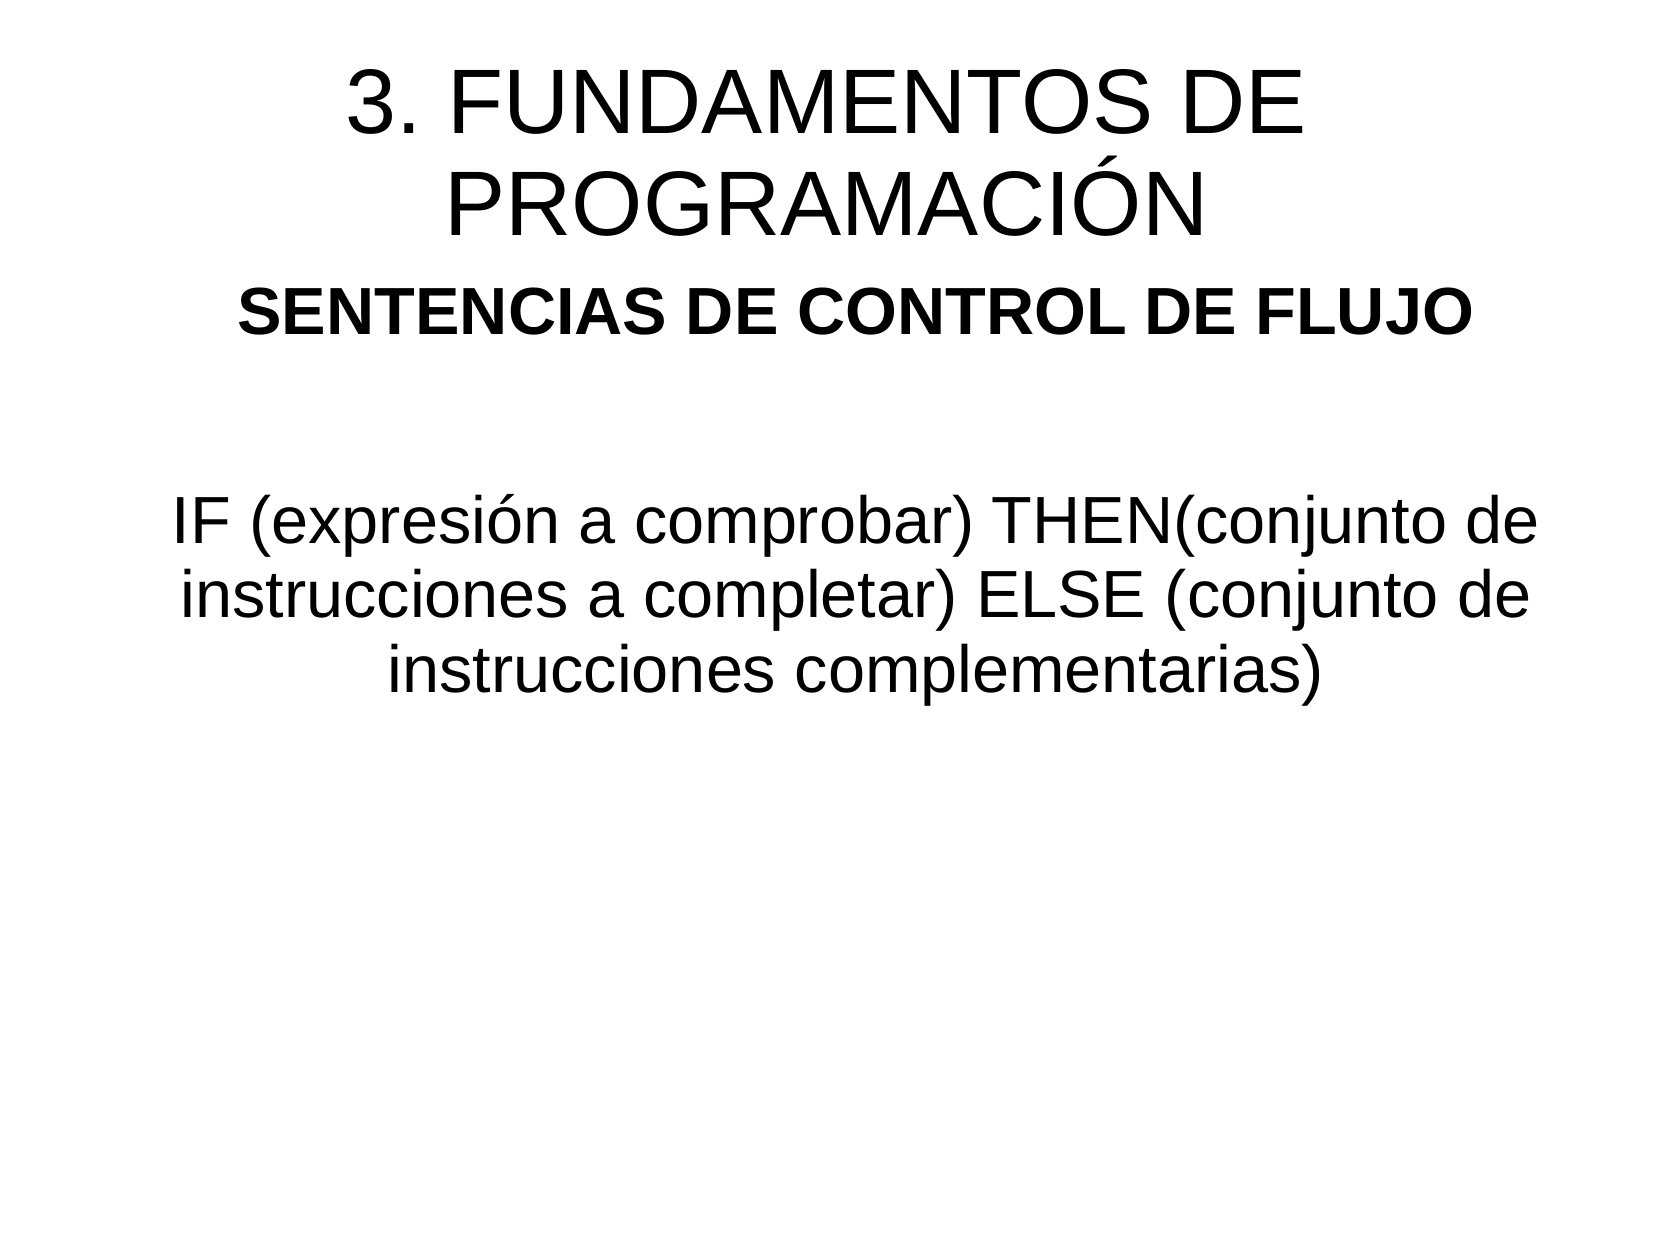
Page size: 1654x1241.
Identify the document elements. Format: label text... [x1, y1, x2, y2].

list SENTENCIAS DE CONTROL DE FLUJO IF (expresión a comprobar) THEN(conjunto de instrucciones a completar) ELSE (conjunto de instrucciones complementarias) [76, 274, 1565, 1093]
title 3. FUNDAMENTOS DE PROGRAMACIÓN [82, 49, 1571, 257]
